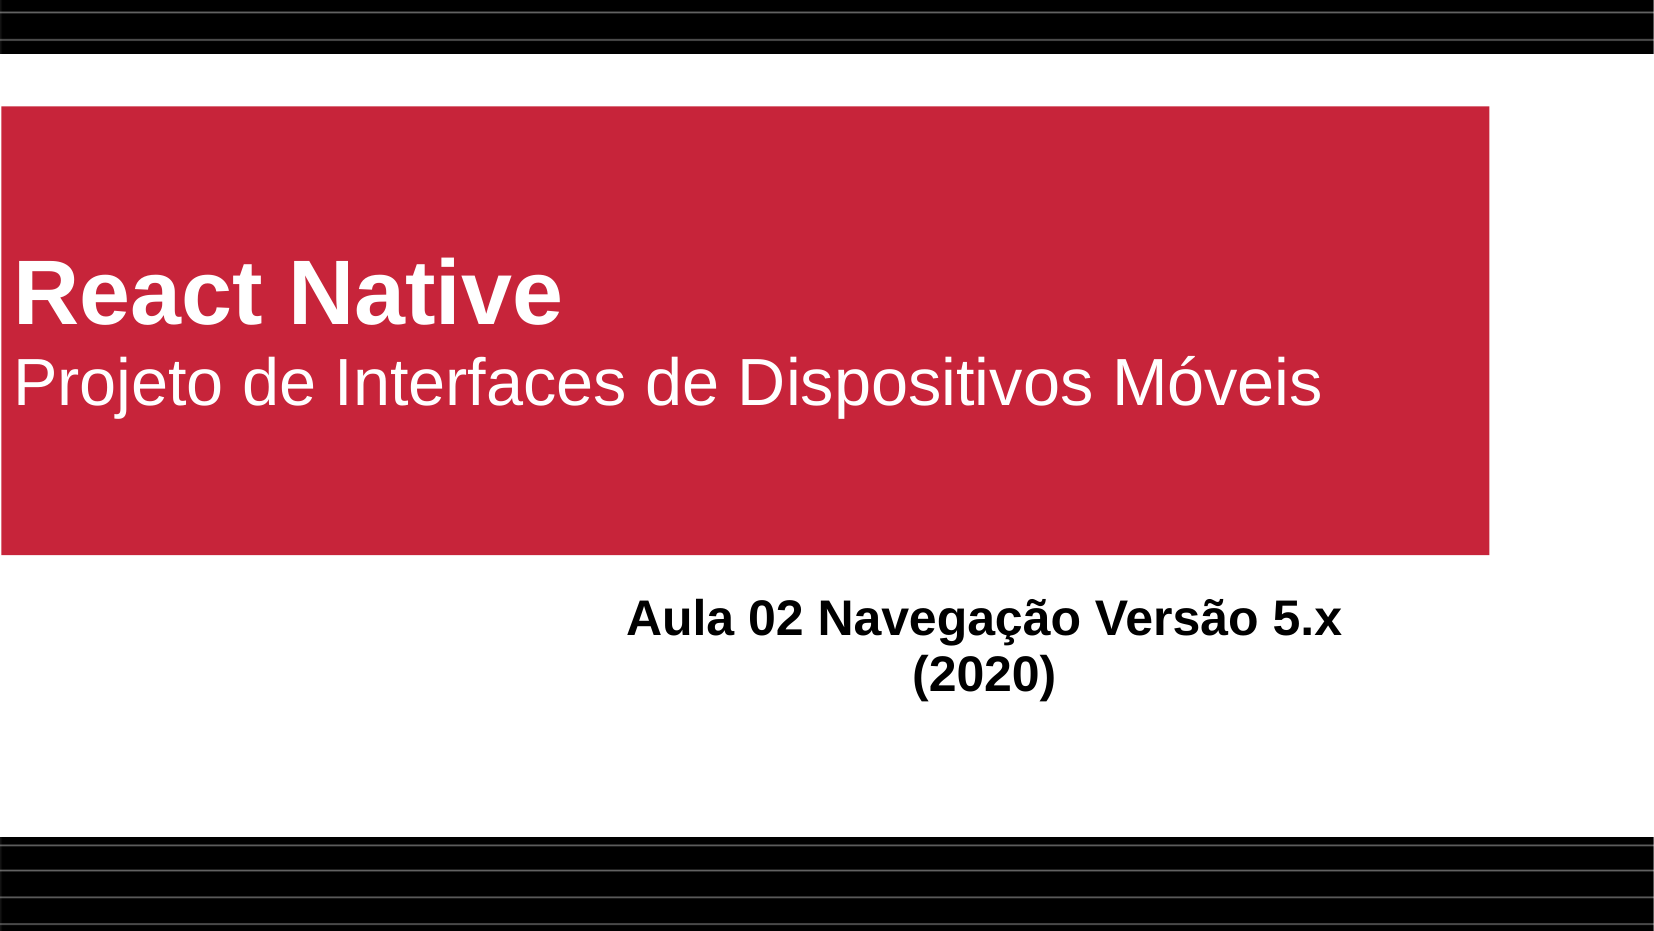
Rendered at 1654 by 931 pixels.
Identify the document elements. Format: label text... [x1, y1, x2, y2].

picture [0, 0, 1654, 54]
subtitle Aula 02 Navegação Versão 5.x (2020) [625, 590, 1489, 815]
title React Native Projeto de Interfaces de Dispositivos Móveis [1, 106, 1490, 556]
picture [0, 837, 1654, 931]
